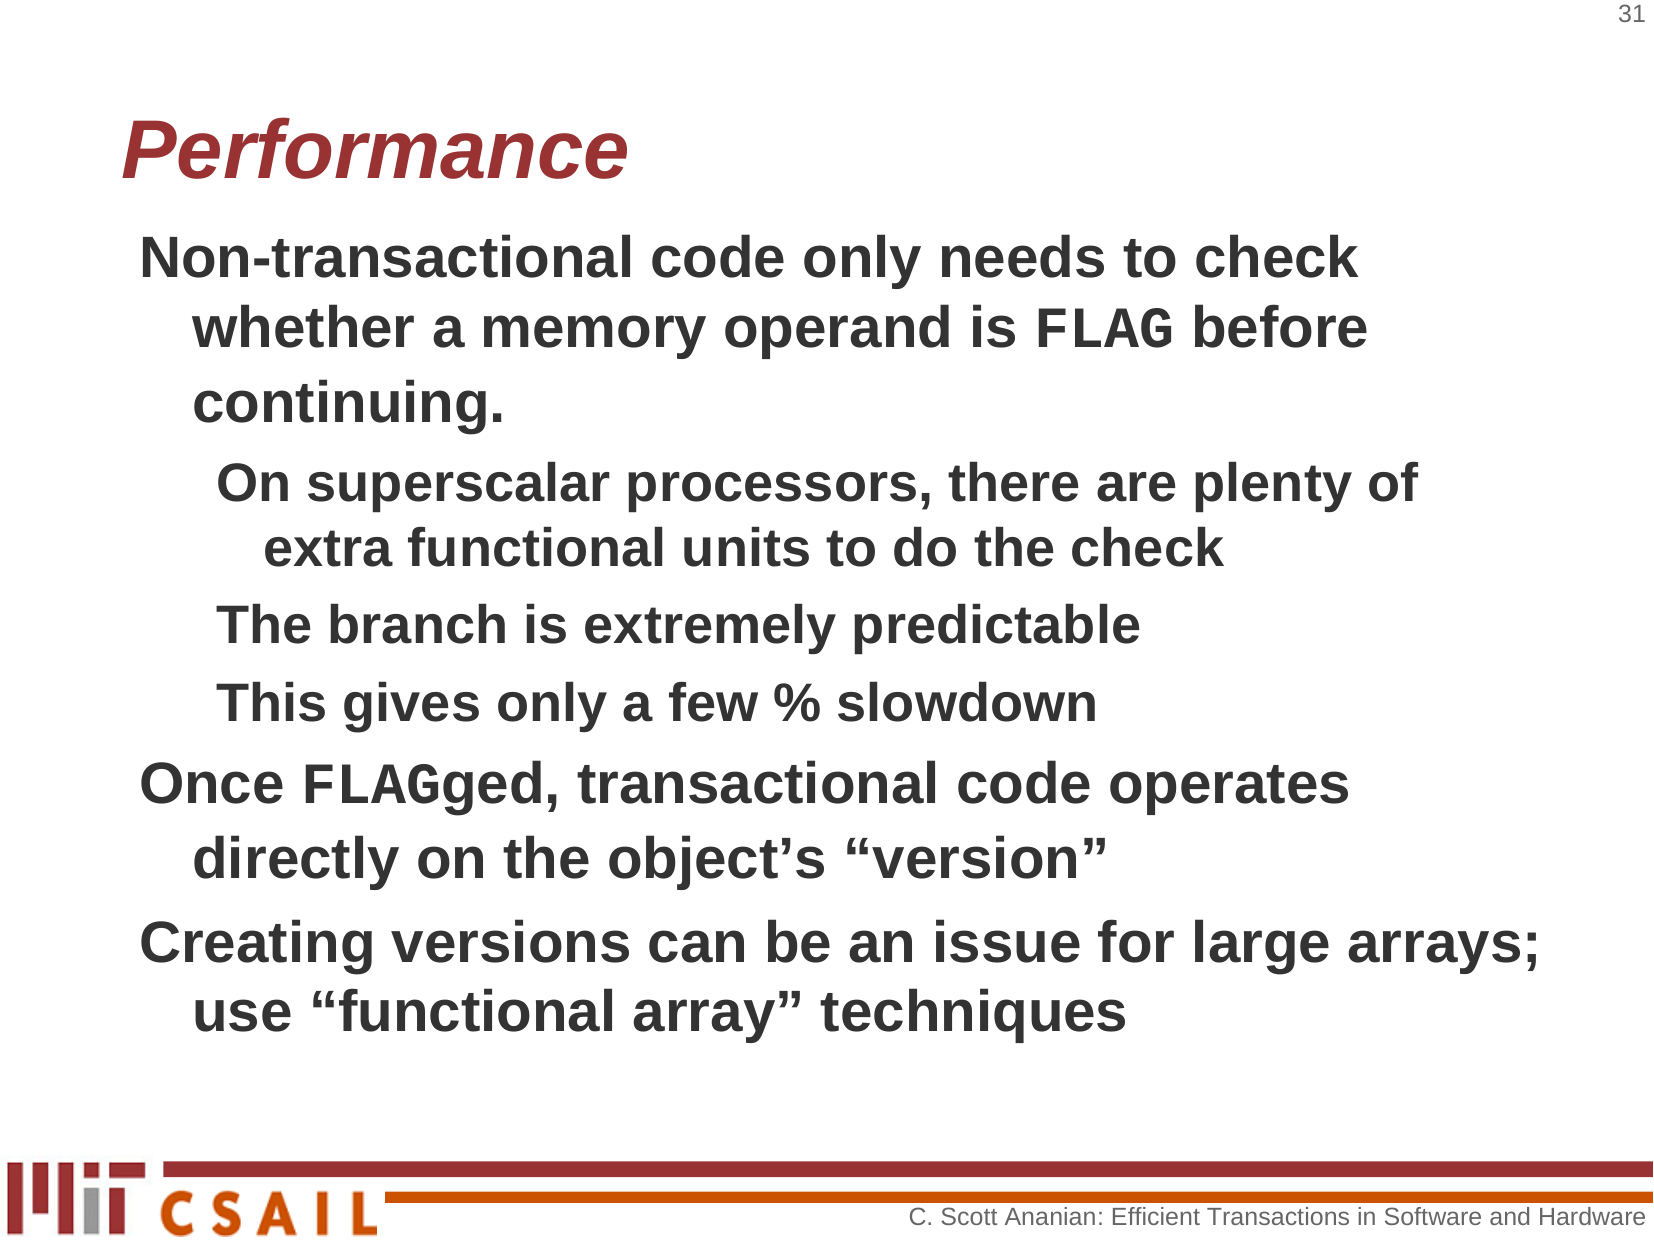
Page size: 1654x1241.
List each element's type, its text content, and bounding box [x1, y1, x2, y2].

title Performance [121, 46, 1534, 220]
list Non-transactional code only needs to check whether a memory operand is FLAG before continuing. On superscalar processors, there are plenty of extra functional units to do the check The branch is extremely predictable This gives only a few % slowdown Once FLAGged, transactional code operates directly on the object’s “version” Creating versions can be an issue for large arrays; use “functional array” techniques [121, 220, 1560, 1133]
picture [0, 1155, 377, 1237]
